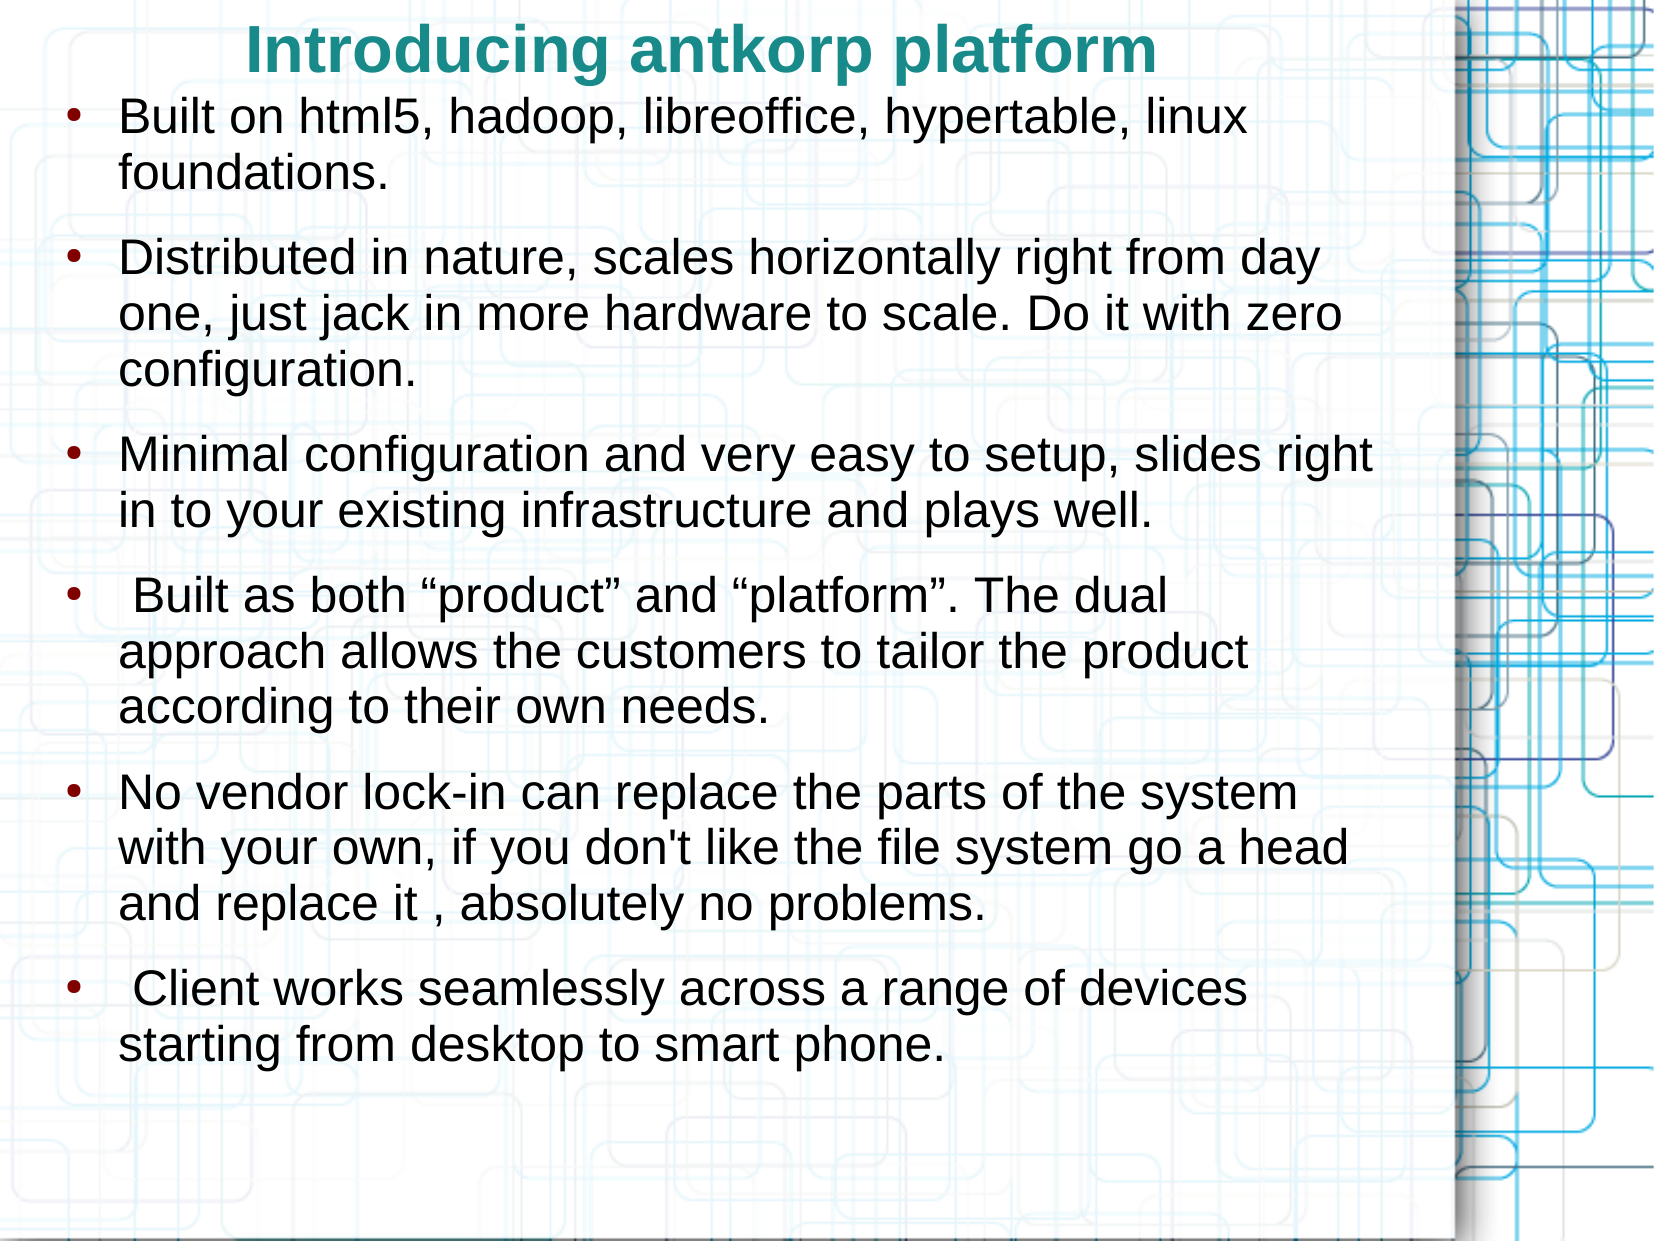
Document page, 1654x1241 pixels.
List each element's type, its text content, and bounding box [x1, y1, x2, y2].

picture [0, 0, 1654, 1241]
list Built on html5, hadoop, libreoffice, hypertable, linux foundations. Distributed in nature, scales horizontally right from day one, just jack in more hardware to scale. Do it with zero configuration. Minimal configuration and very easy to setup, slides right in to your existing infrastructure and plays well. Built as both “product” and “platform”. The dual approach allows the customers to tailor the product according to their own needs. No vendor lock-in can replace the parts of the system with your own, if you don't like the file system go a head and replace it , absolutely no problems. Client works seamlessly across a range of devices starting from desktop to smart phone. [47, 88, 1382, 1158]
title Introducing antkorp platform [23, 11, 1382, 87]
